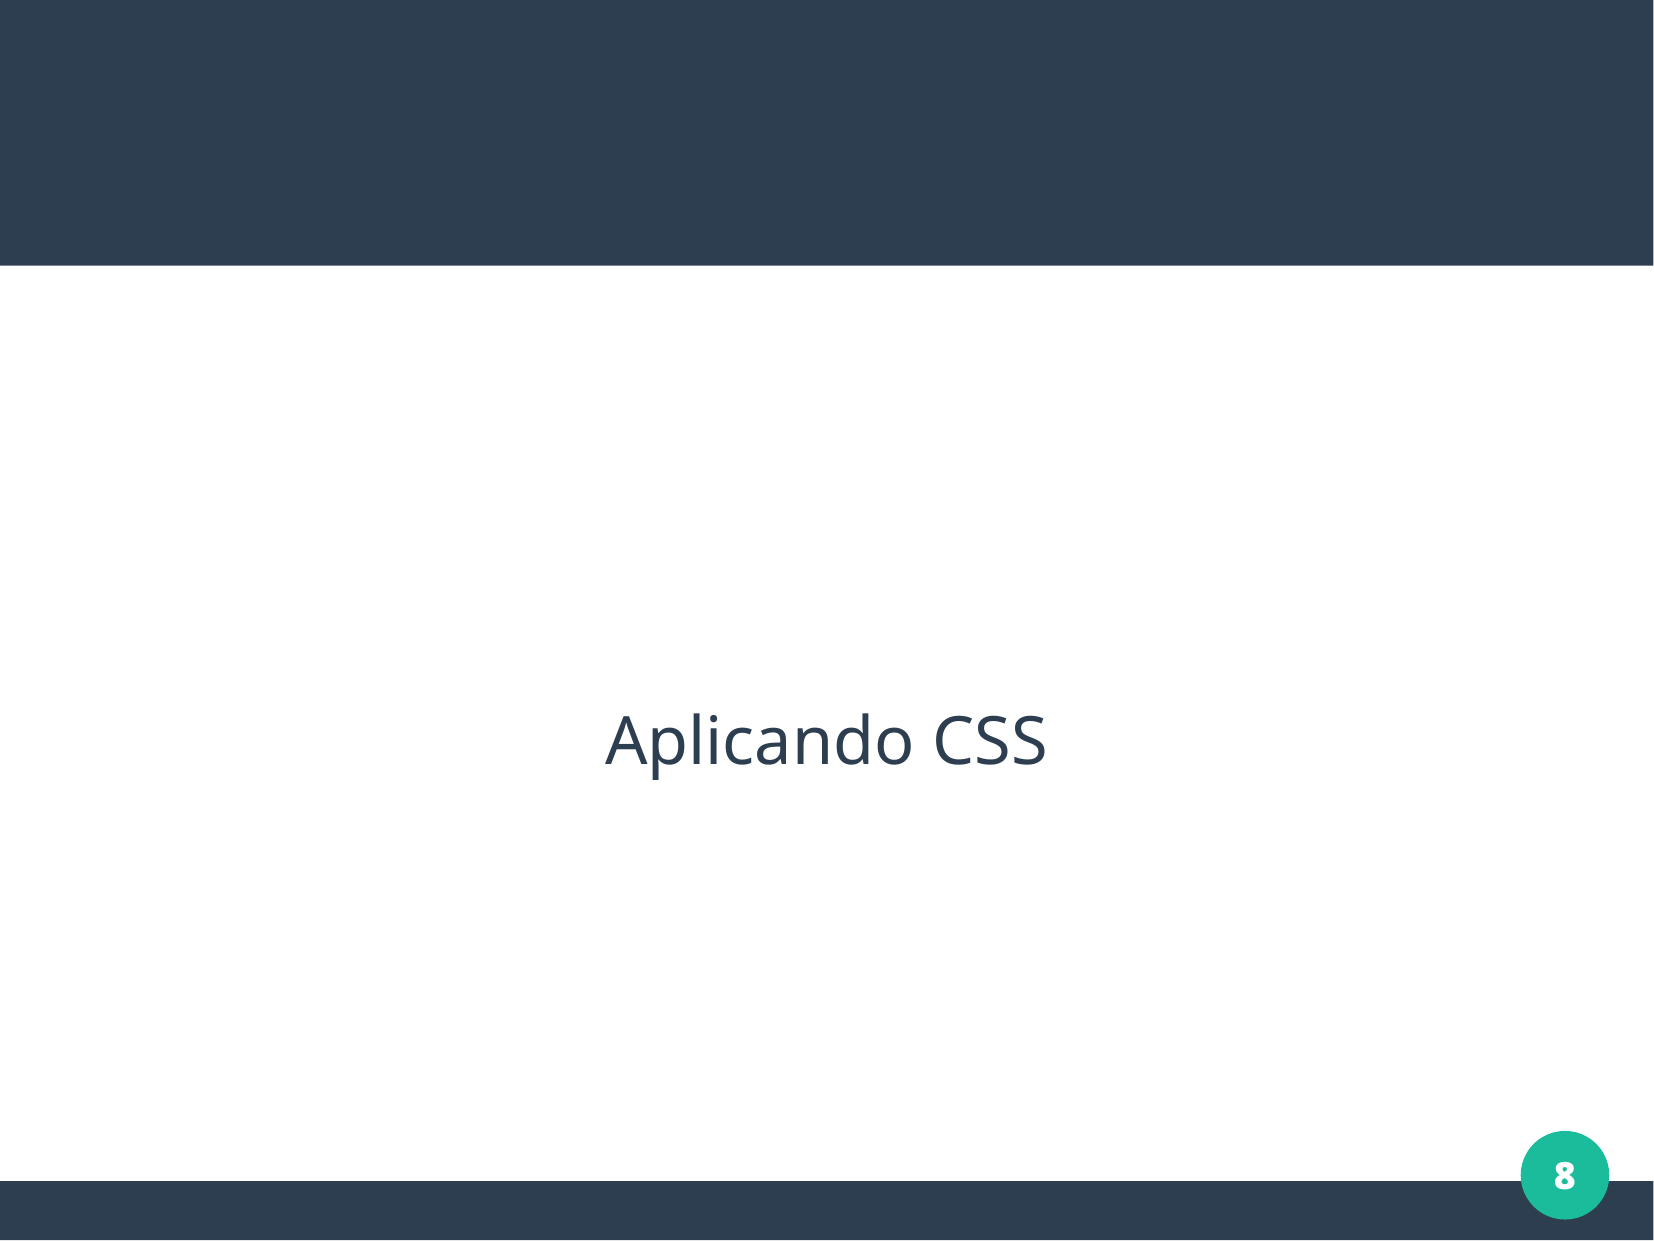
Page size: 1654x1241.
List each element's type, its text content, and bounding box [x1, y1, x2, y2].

subtitle Aplicando CSS [59, 324, 1595, 1152]
